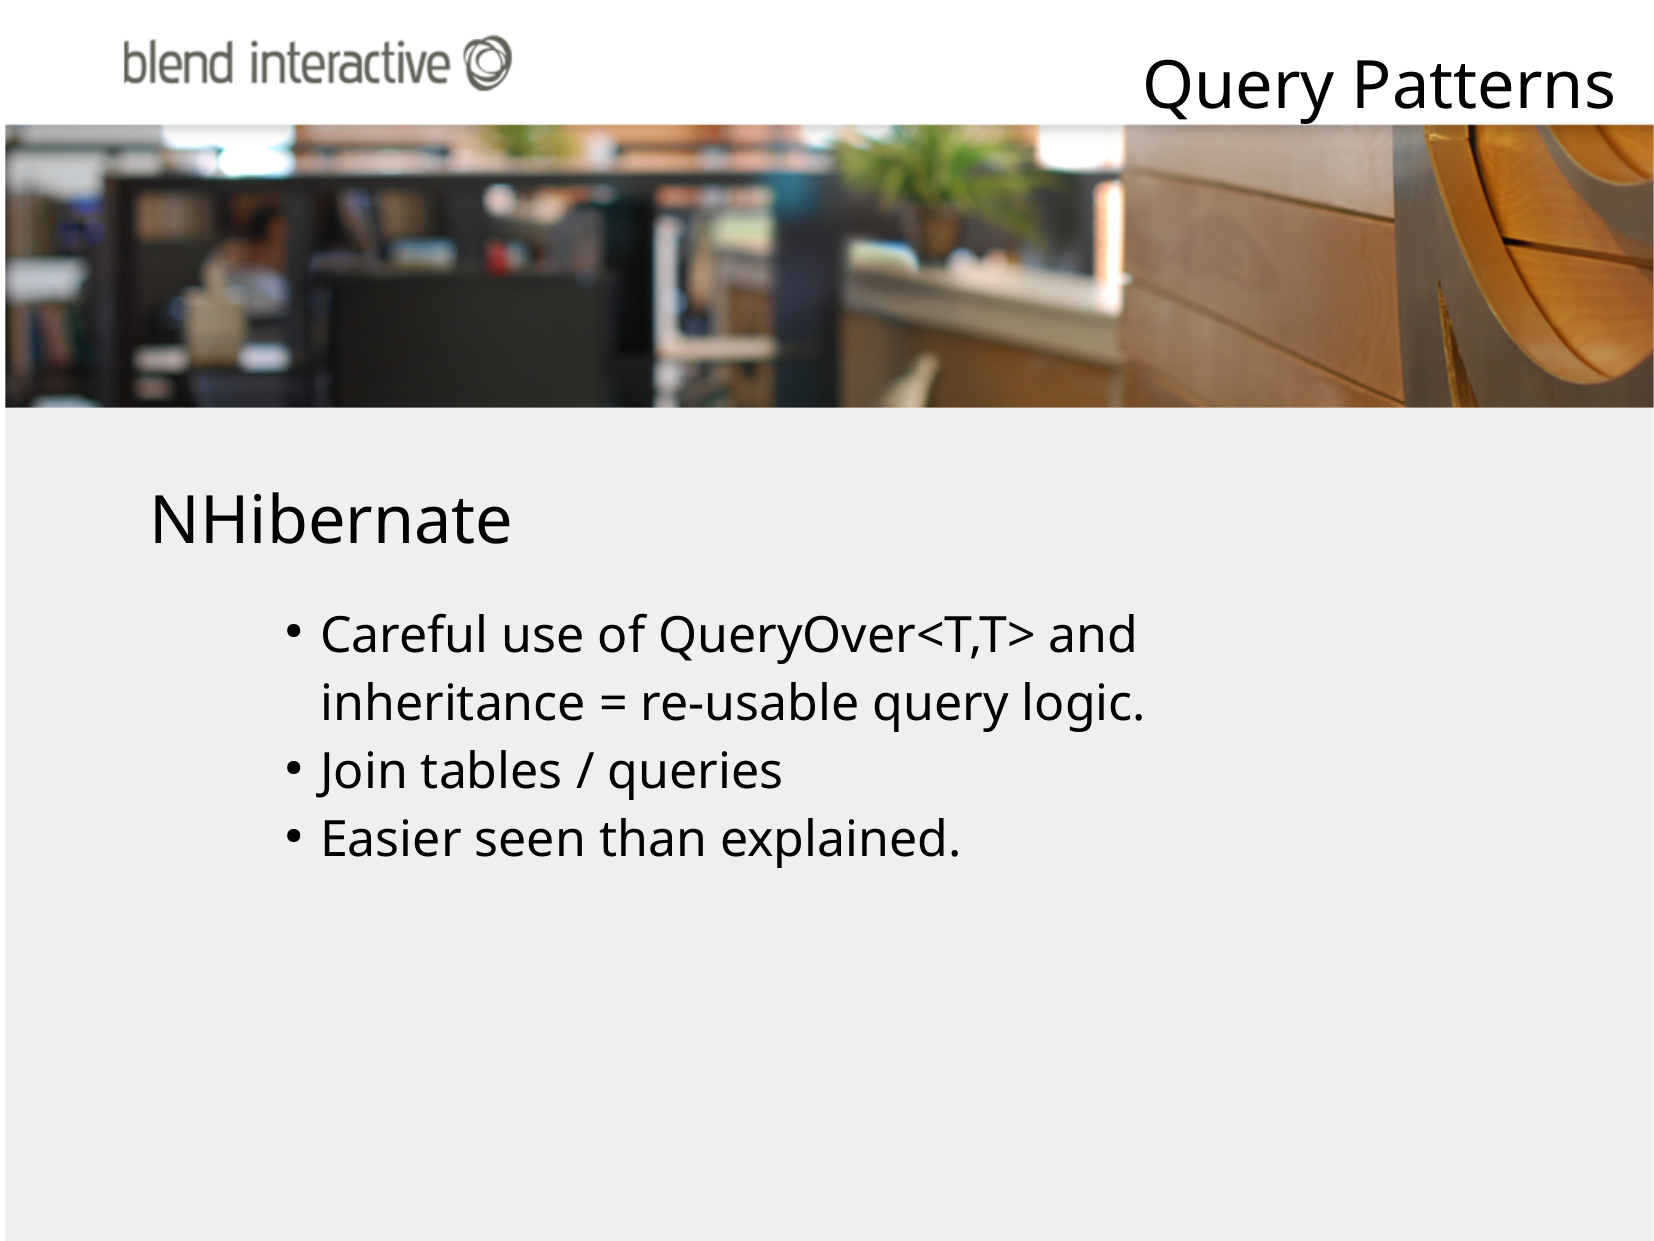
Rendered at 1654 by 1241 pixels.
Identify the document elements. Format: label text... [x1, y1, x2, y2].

picture [5, 4, 1654, 1241]
text_box NHibernate [135, 465, 490, 561]
text_box Careful use of QueryOver<T,T> and inheritance = re-usable query logic. Join tables / queries Easier seen than explained. [270, 591, 1411, 1186]
text_box Query Patterns [1127, 30, 1595, 125]
